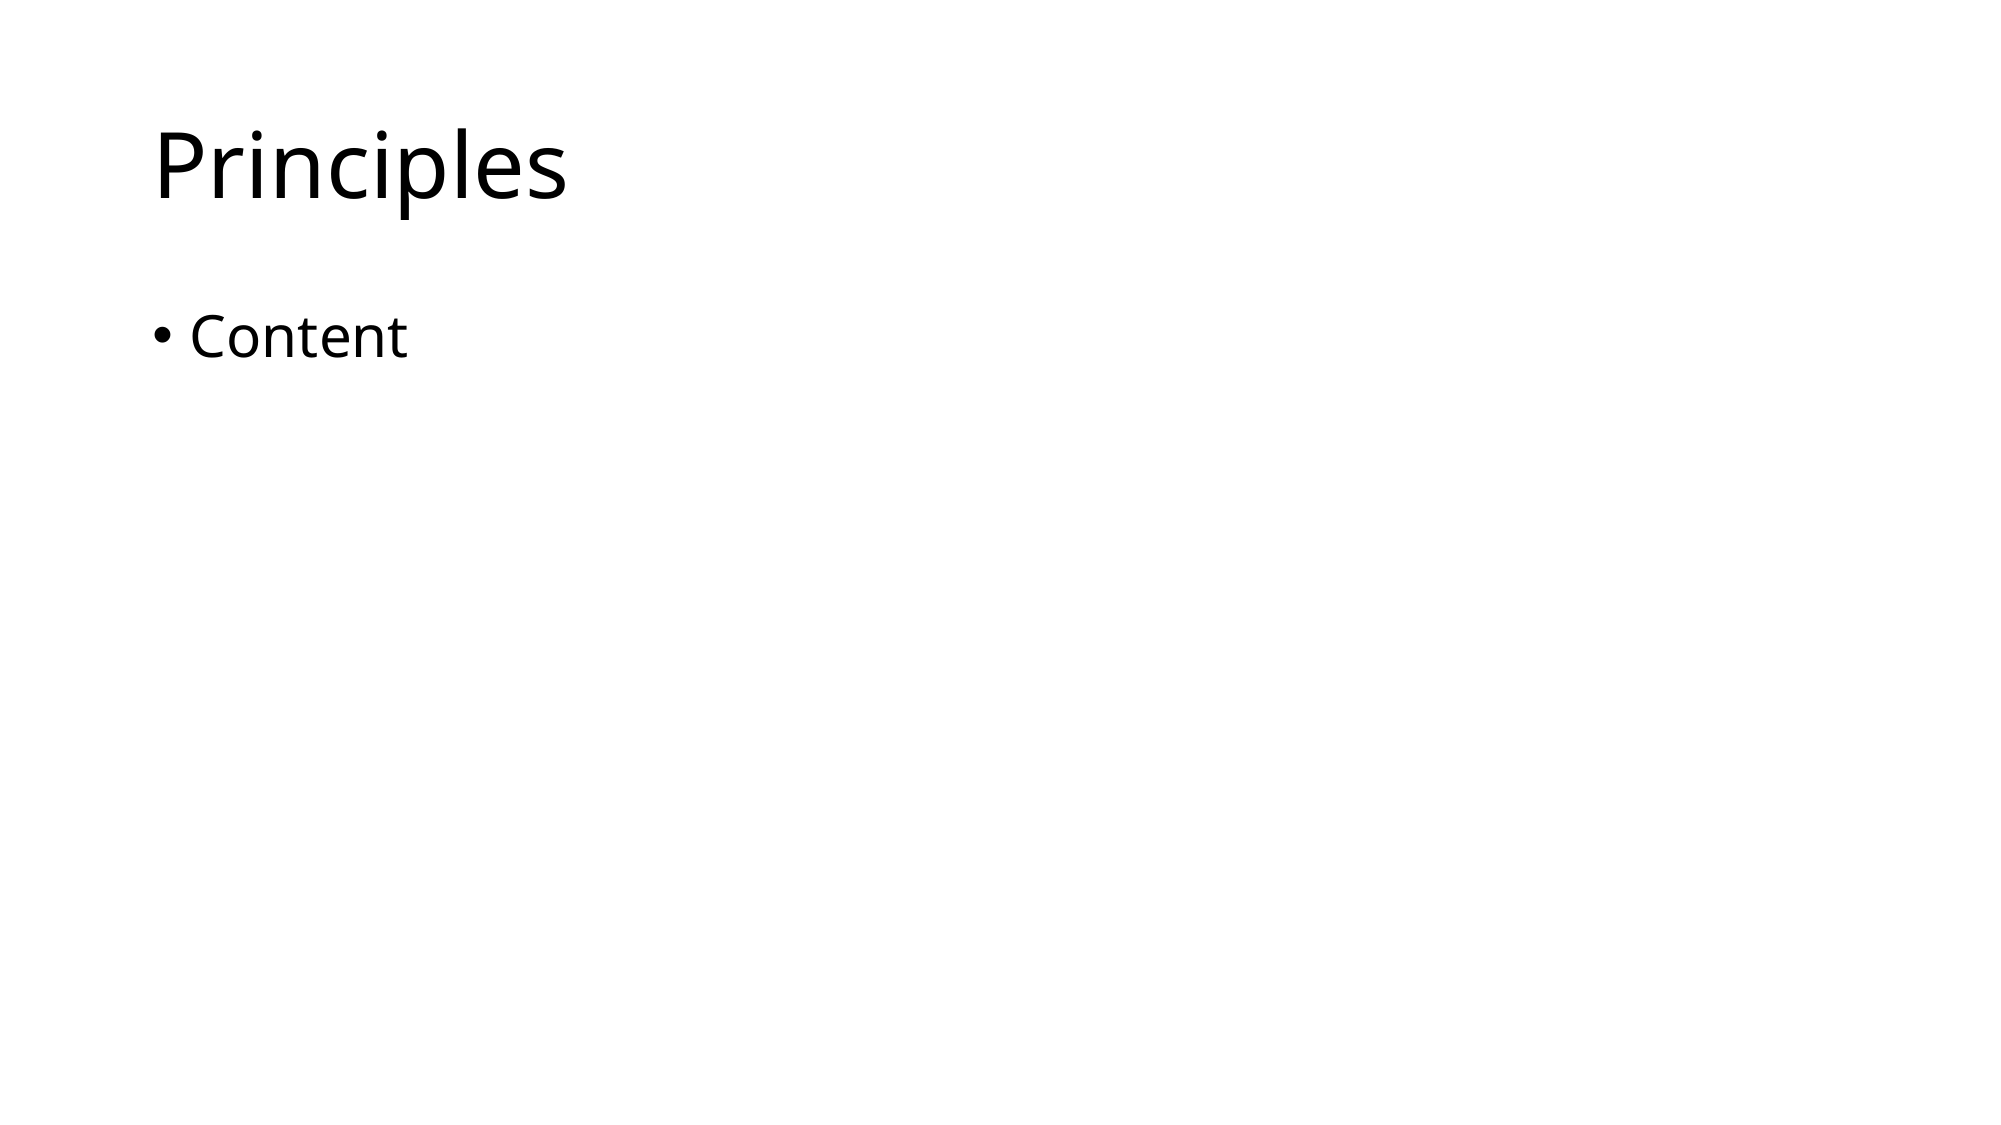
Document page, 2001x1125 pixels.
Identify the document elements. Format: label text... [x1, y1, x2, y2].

title Principles [137, 59, 1863, 278]
list Content [137, 299, 1863, 1014]
